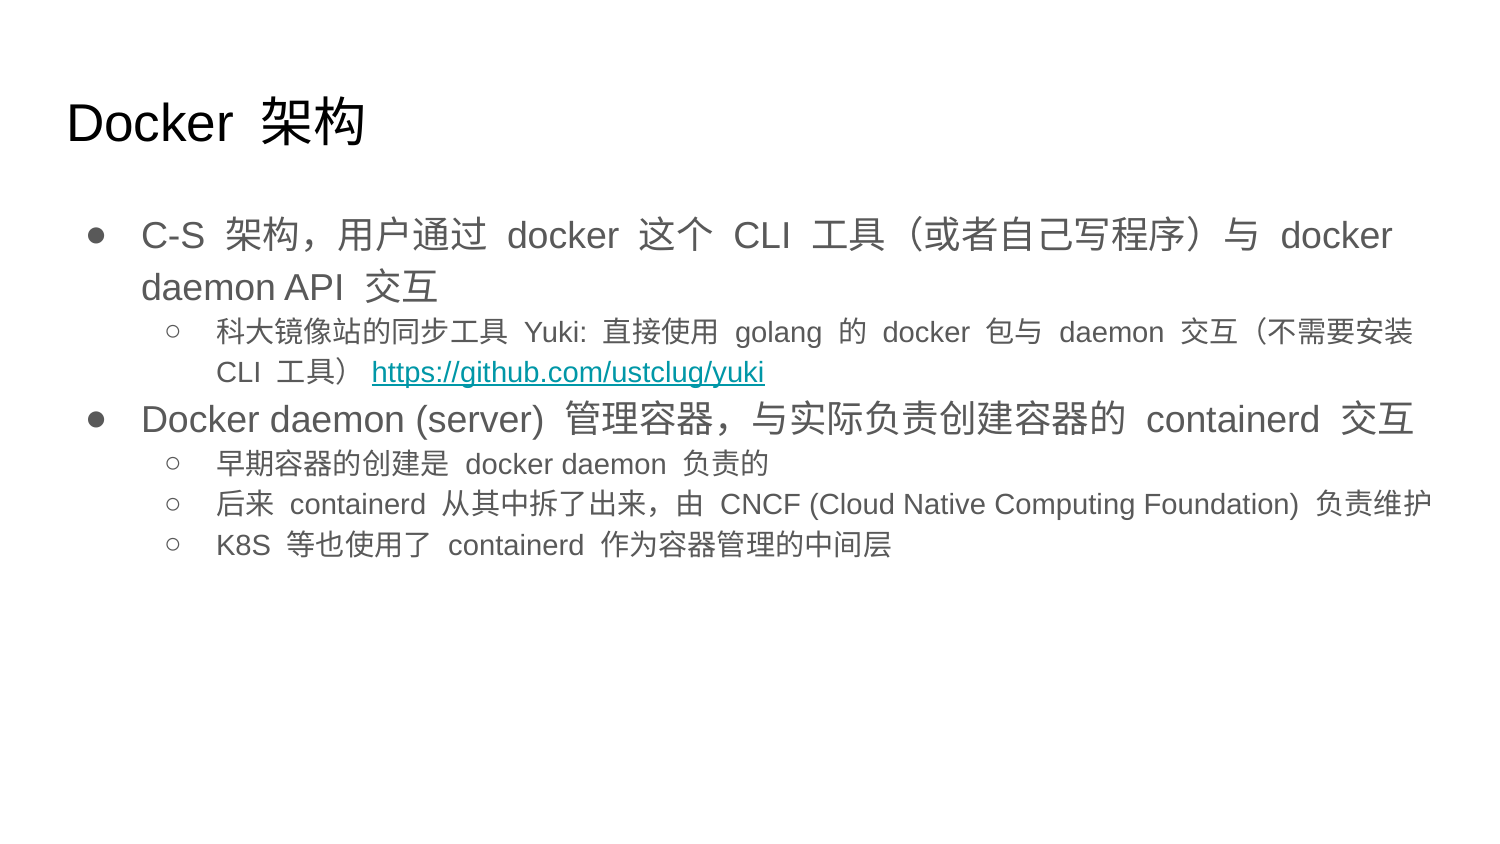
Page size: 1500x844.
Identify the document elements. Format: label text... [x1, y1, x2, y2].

title Docker 架构 [51, 72, 1449, 167]
list C-S 架构，用户通过 docker 这个 CLI 工具（或者自己写程序）与 docker daemon API 交互 科大镜像站的同步工具 Yuki: 直接使用 golang 的 docker 包与 daemon 交互（不需要安装 CLI 工具）https://github.com/ustclug/yuki Docker daemon (server) 管理容器，与实际负责创建容器的 containerd 交互 早期容器的创建是 docker daemon 负责的 后来 containerd 从其中拆了出来，由 CNCF (Cloud Native Computing Foundation) 负责维护 K8S 等也使用了 containerd 作为容器管理的中间层 [51, 189, 1449, 750]
